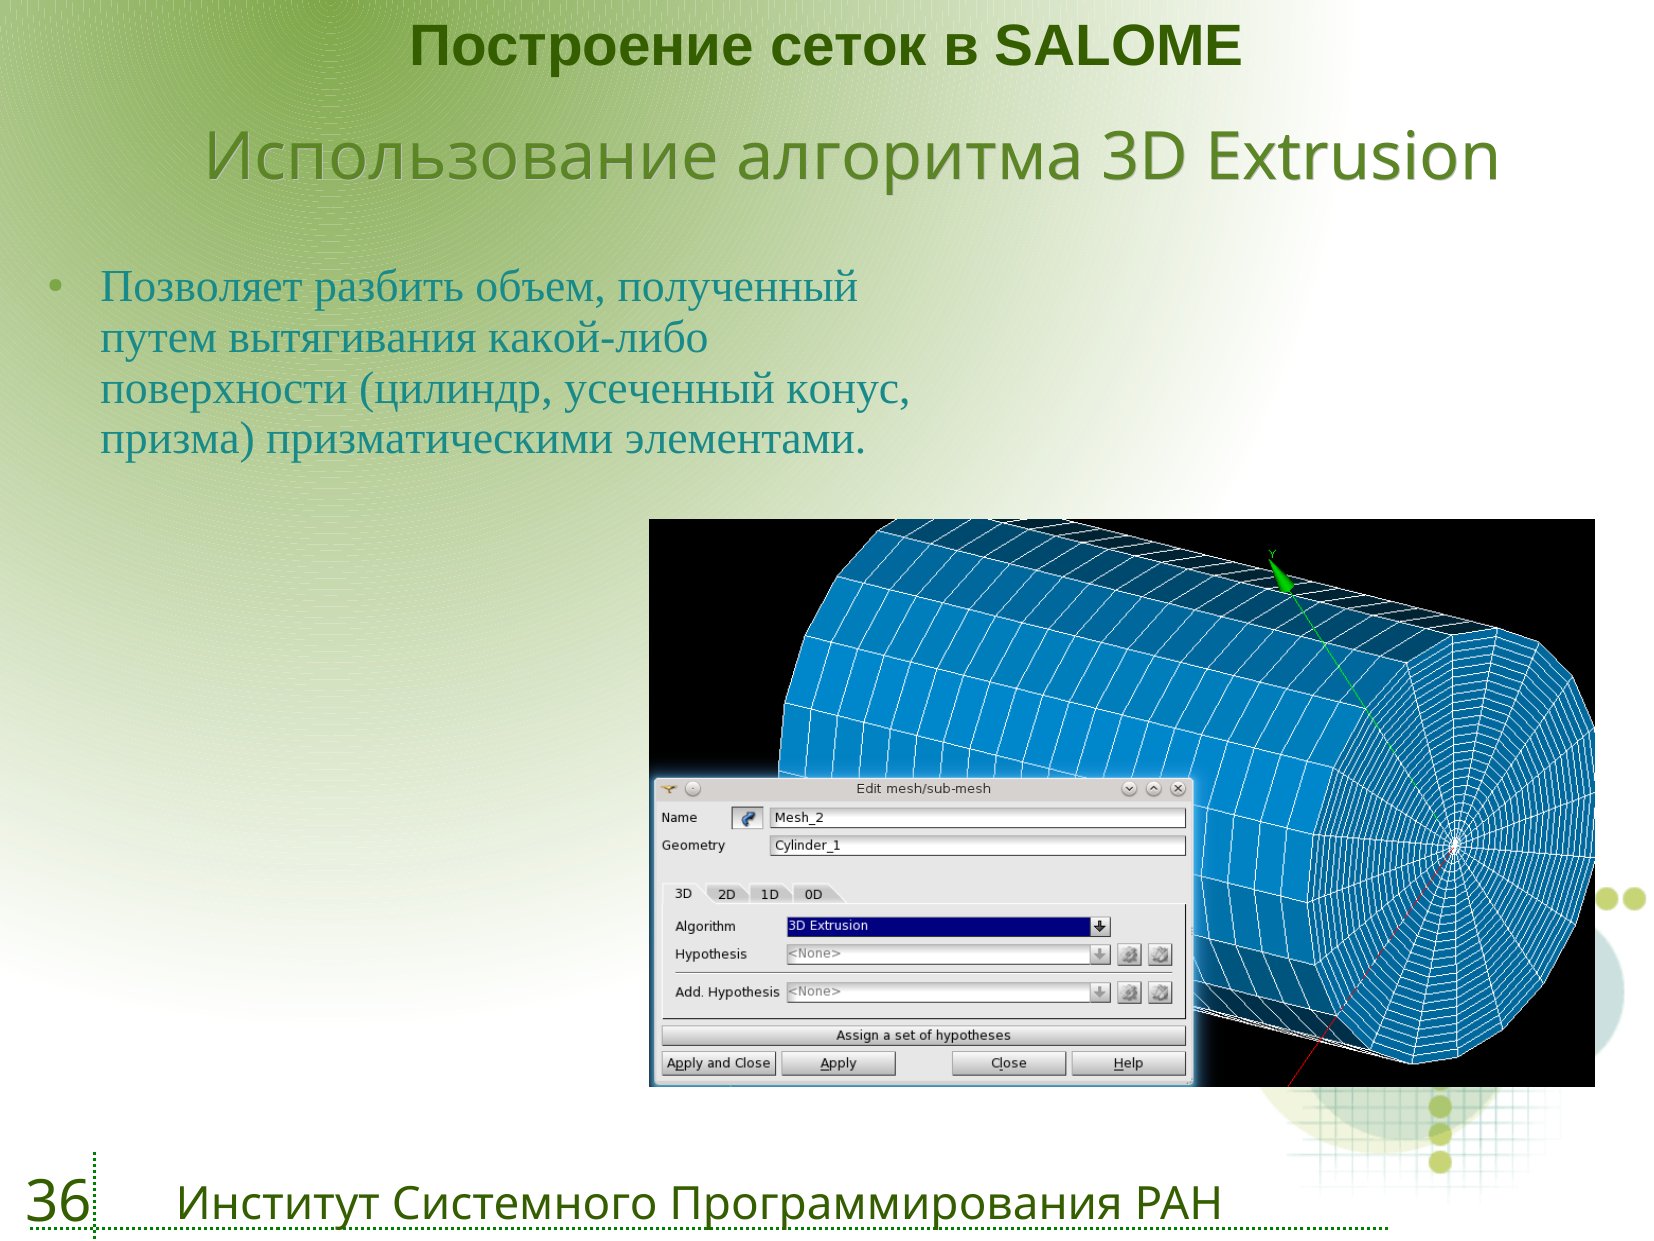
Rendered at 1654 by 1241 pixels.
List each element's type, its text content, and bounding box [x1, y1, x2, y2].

picture [1448, 834, 1461, 857]
picture [1063, 519, 1595, 732]
picture [649, 519, 1654, 1211]
list Позволяет разбить объем, полученный путем вытягивания какой-либо поверхности (цилиндр, усеченный конус, призма) призматическими элементами. [29, 261, 945, 966]
title Использование алгоритма 3D Extrusion [82, 94, 1625, 213]
